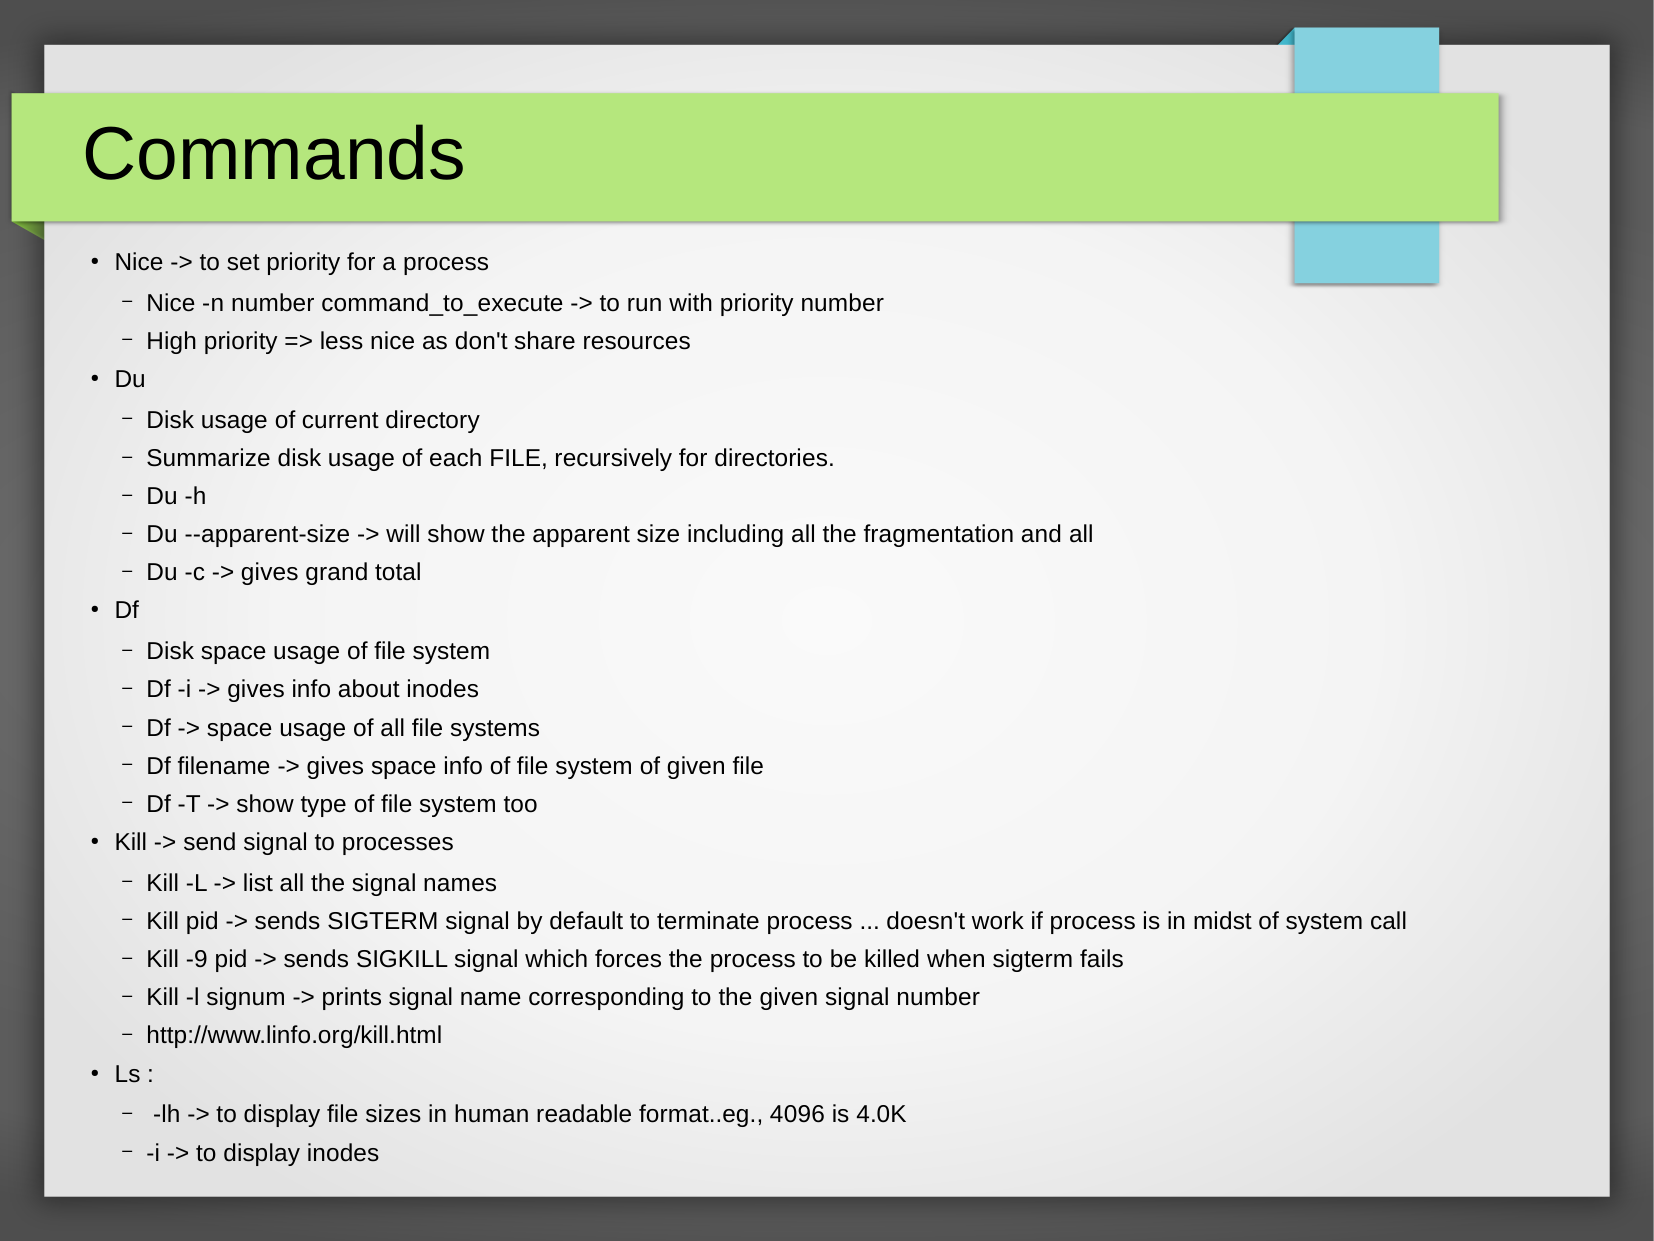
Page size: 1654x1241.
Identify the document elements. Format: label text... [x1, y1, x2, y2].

title Commands [82, 94, 1264, 213]
picture [0, 0, 1654, 1241]
list Nice -> to set priority for a process Nice -n number command_to_execute -> to run with priority number High priority => less nice as don't share resources Du Disk usage of current directory Summarize disk usage of each FILE, recursively for directories. Du -h Du --apparent-size -> will show the apparent size including all the fragmentation and all Du -c -> gives grand total Df Disk space usage of file system Df -i -> gives info about inodes Df -> space usage of all file systems Df filename -> gives space info of file system of given file Df -T -> show type of file system too Kill -> send signal to processes Kill -L -> list all the signal names Kill pid -> sends SIGTERM signal by default to terminate process ... doesn't work if process is in midst of system call Kill -9 pid -> sends SIGKILL signal which forces the process to be killed when sigterm fails Kill -l signum -> prints signal name corresponding to the given signal number http://www.linfo.org/kill.html Ls : -lh -> to display file sizes in human readable format..eg., 4096 is 4.0K -i -> to display inodes [82, 248, 1571, 1170]
